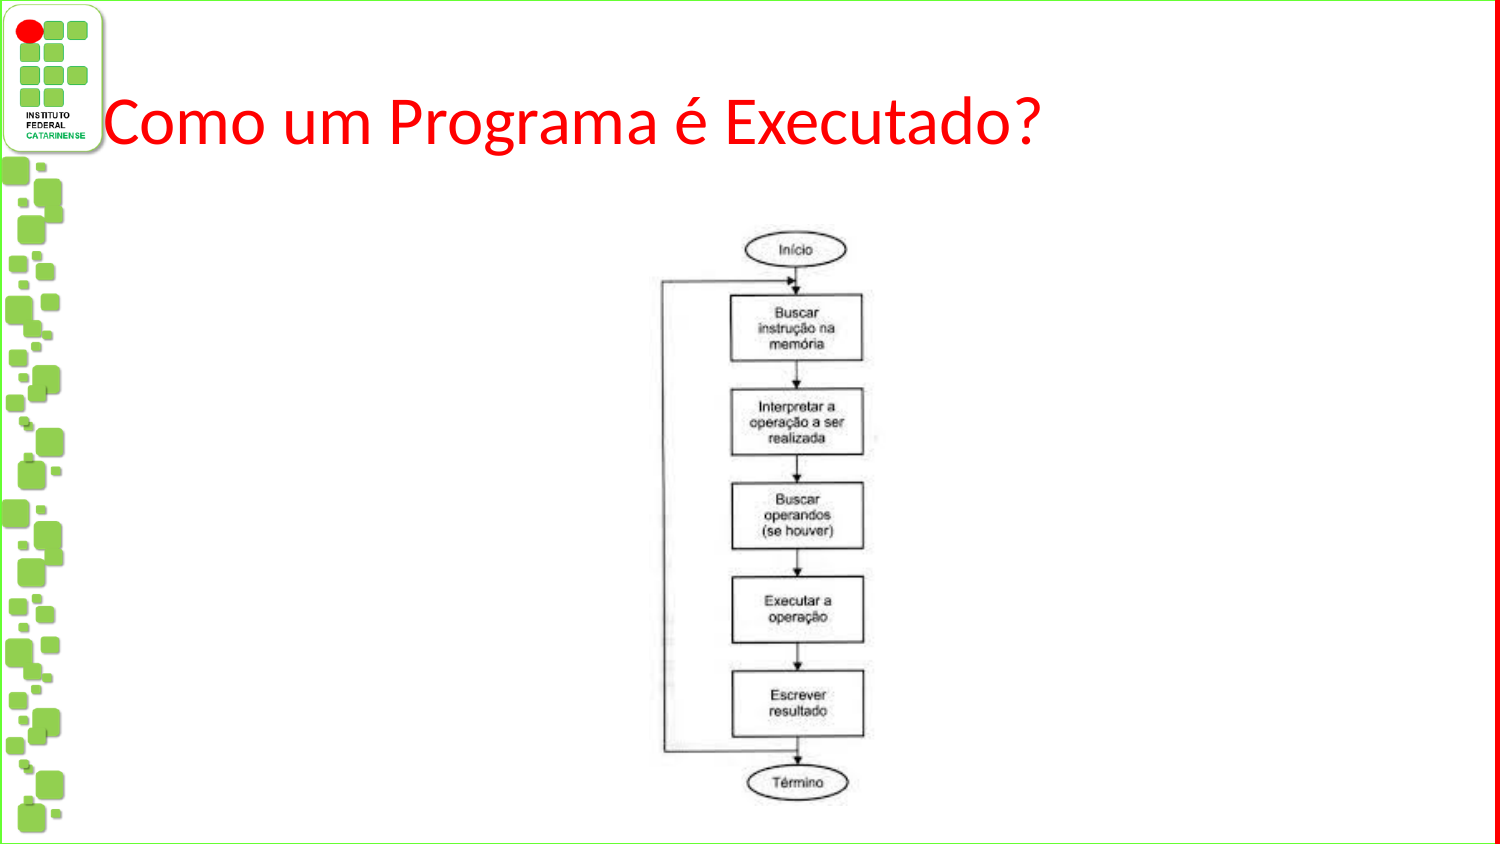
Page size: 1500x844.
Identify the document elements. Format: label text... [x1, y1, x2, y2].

title Como um Programa é Executado? [103, 44, 1397, 208]
picture [0, 0, 1500, 844]
